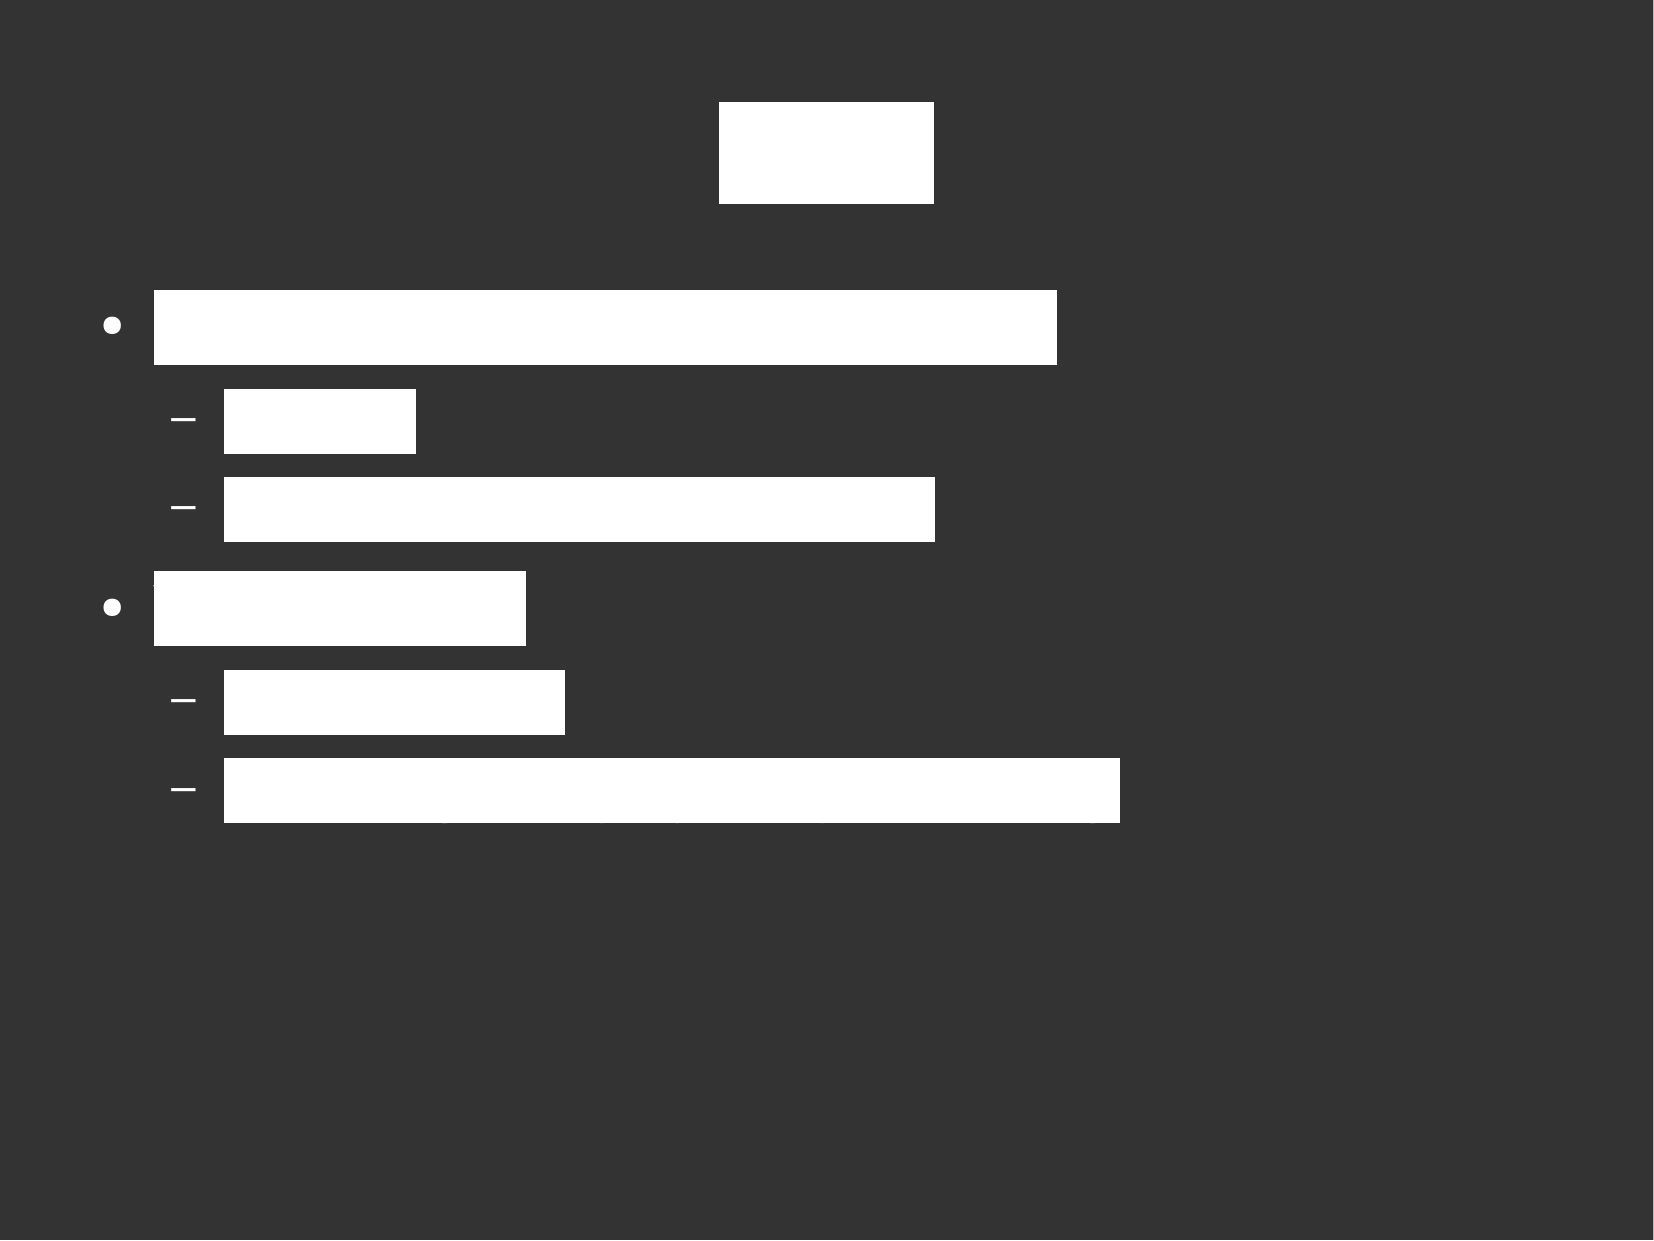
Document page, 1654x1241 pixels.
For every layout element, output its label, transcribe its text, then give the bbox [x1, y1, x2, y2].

list Modelling and data processing R (glm) Some Access/Excel/Python Visualisation HTML / CSS Javascript: d3.js, jQuery, bootstrap [82, 290, 1571, 1010]
title Tools [82, 49, 1571, 257]
